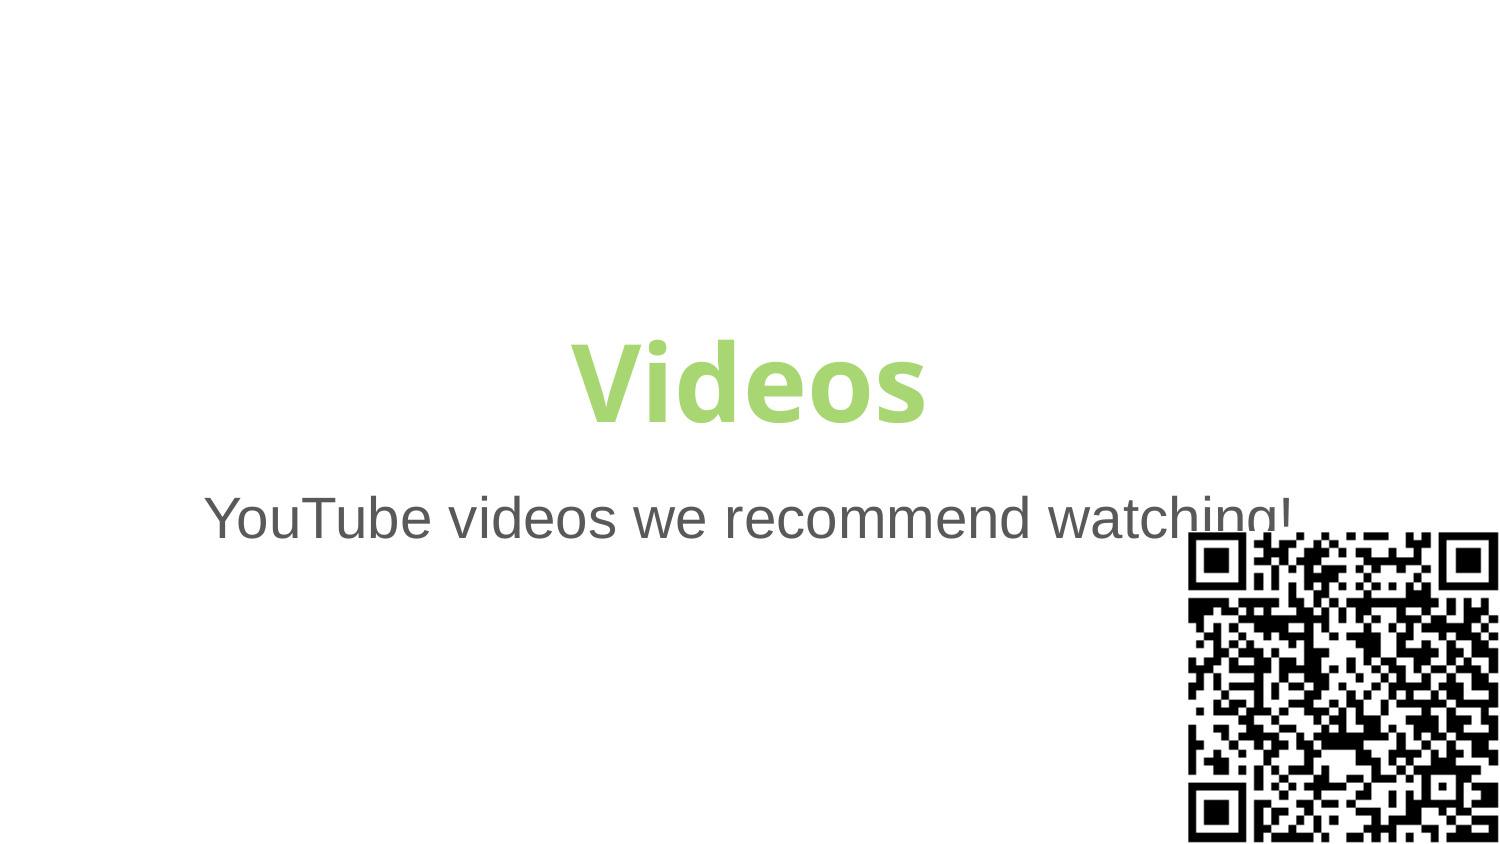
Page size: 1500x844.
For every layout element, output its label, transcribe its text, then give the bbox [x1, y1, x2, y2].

title Videos [51, 122, 1449, 459]
picture [1187, 531, 1500, 844]
subtitle YouTube videos we recommend watching! [51, 464, 1449, 595]
